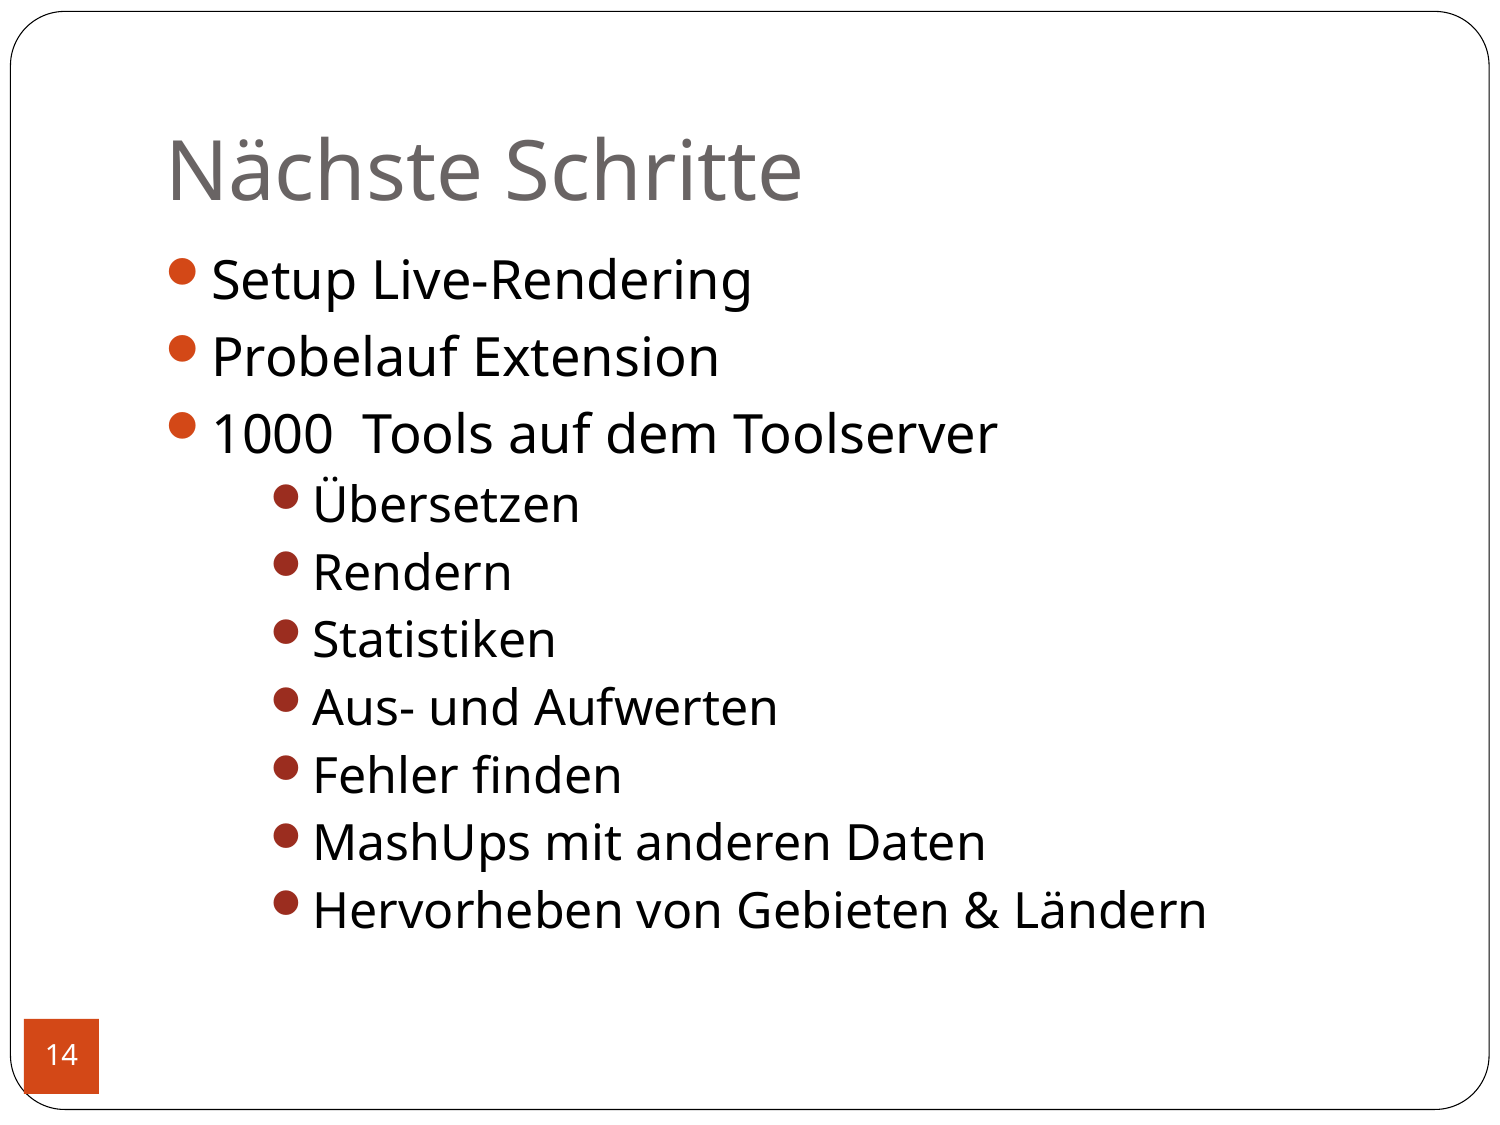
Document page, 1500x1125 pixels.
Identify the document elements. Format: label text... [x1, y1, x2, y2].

title Nächste Schritte [150, 45, 1426, 233]
list Setup Live-Rendering Probelauf Extension 1000 Tools auf dem Toolserver Übersetzen Rendern Statistiken Aus- und Aufwerten Fehler finden MashUps mit anderen Daten Hervorheben von Gebieten & Ländern [150, 237, 1426, 988]
text_box 14 [23, 1018, 99, 1094]
